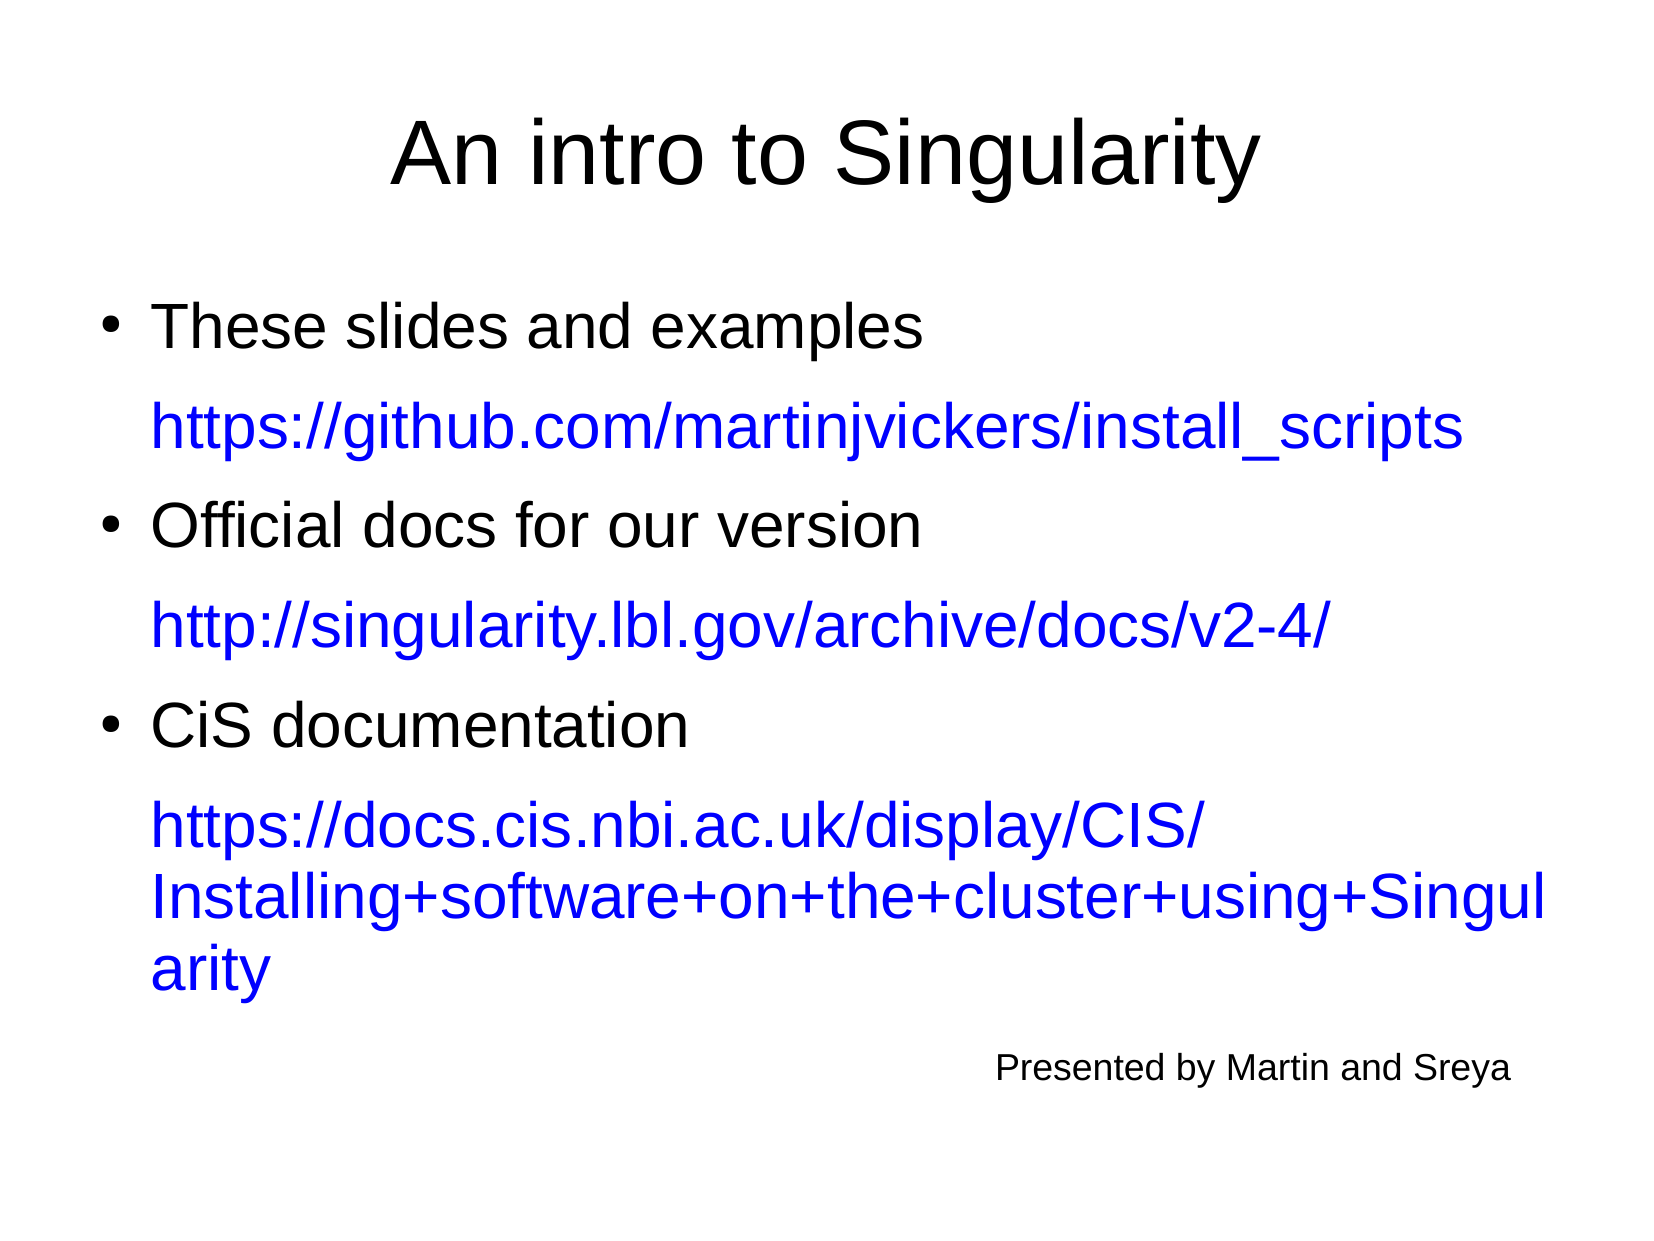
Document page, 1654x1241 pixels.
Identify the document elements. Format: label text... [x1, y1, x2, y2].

title An intro to Singularity [82, 49, 1571, 257]
text_box Presented by Martin and Sreya [980, 1039, 1548, 1097]
list These slides and examples https://github.com/martinjvickers/install_scripts Official docs for our version http://singularity.lbl.gov/archive/docs/v2-4/ CiS documentation https://docs.cis.nbi.ac.uk/display/CIS/Installing+software+on+the+cluster+using+Singularity [82, 290, 1571, 1010]
